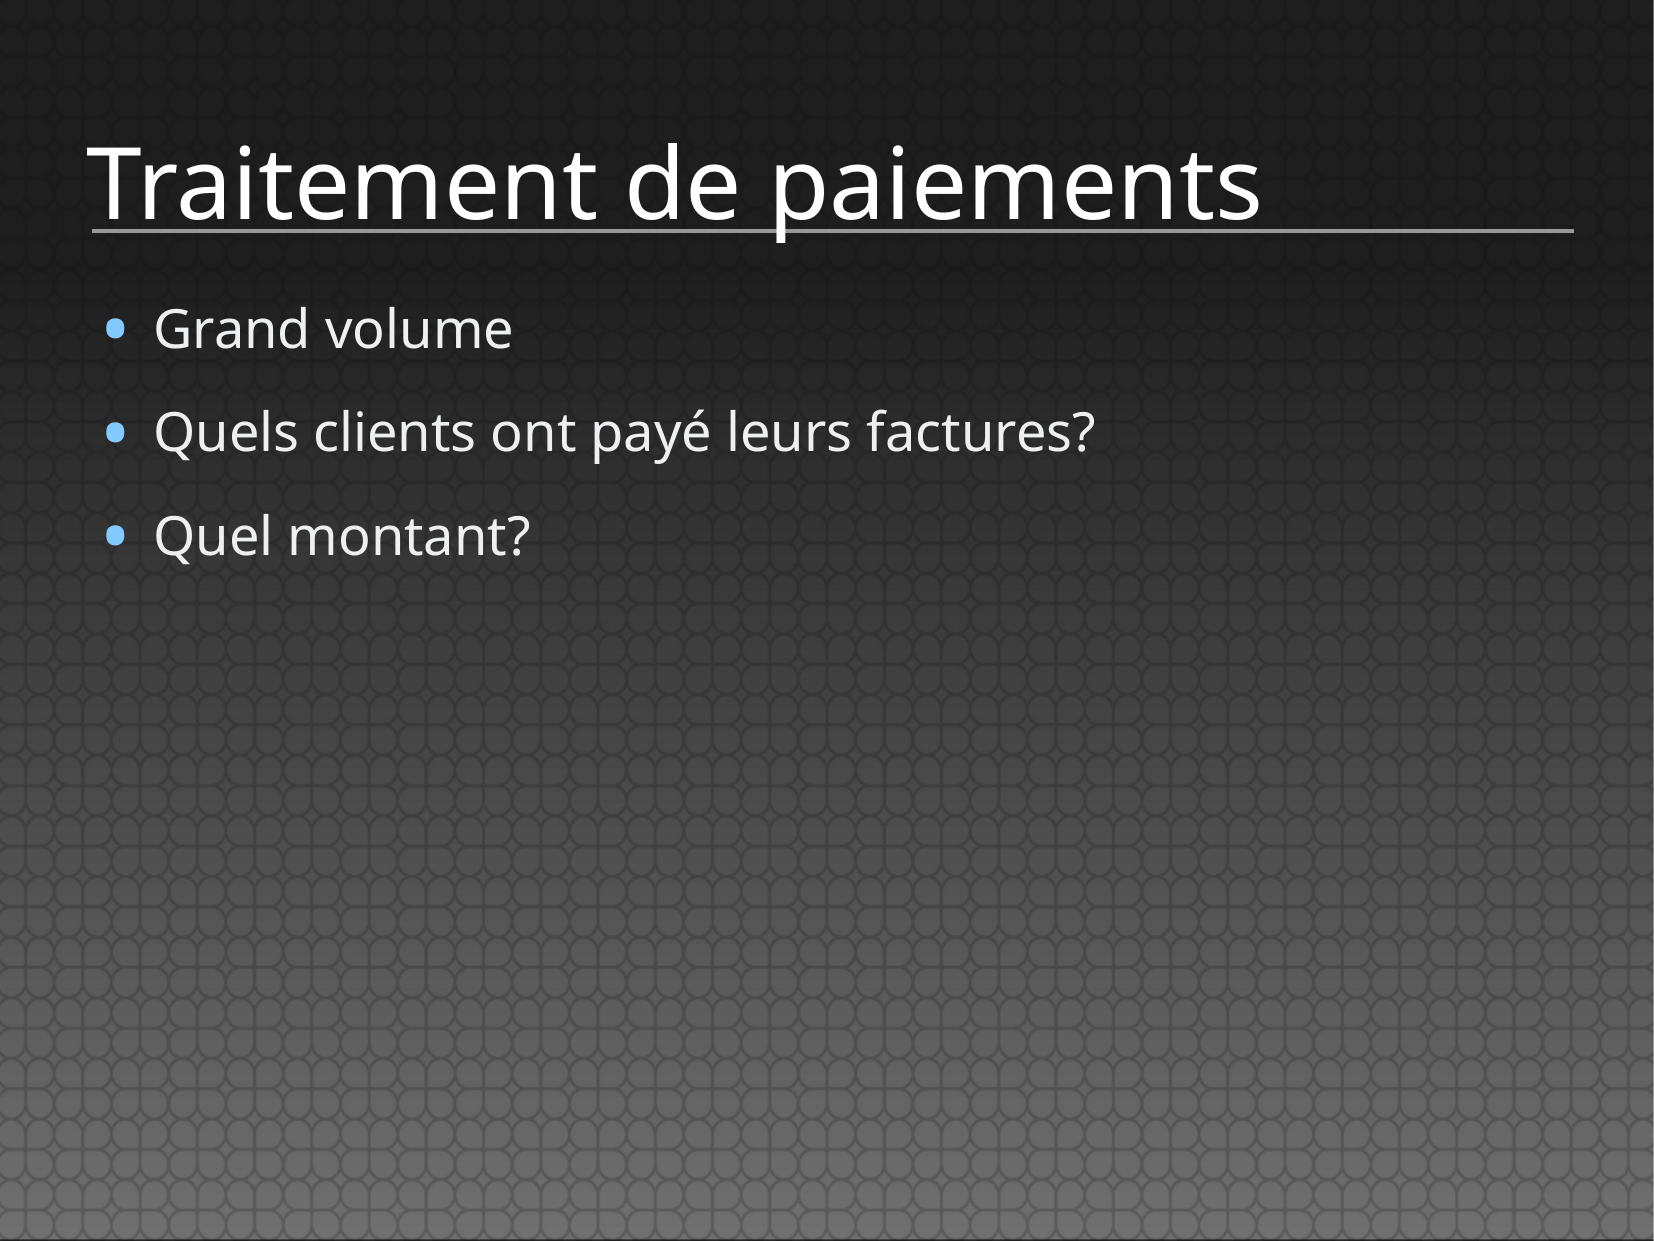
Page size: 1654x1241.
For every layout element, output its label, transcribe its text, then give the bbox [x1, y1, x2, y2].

title Traitement de paiements [86, 112, 1576, 249]
picture [0, 0, 1654, 1241]
list Grand volume Quels clients ont payé leurs factures? Quel montant? [82, 290, 1571, 531]
